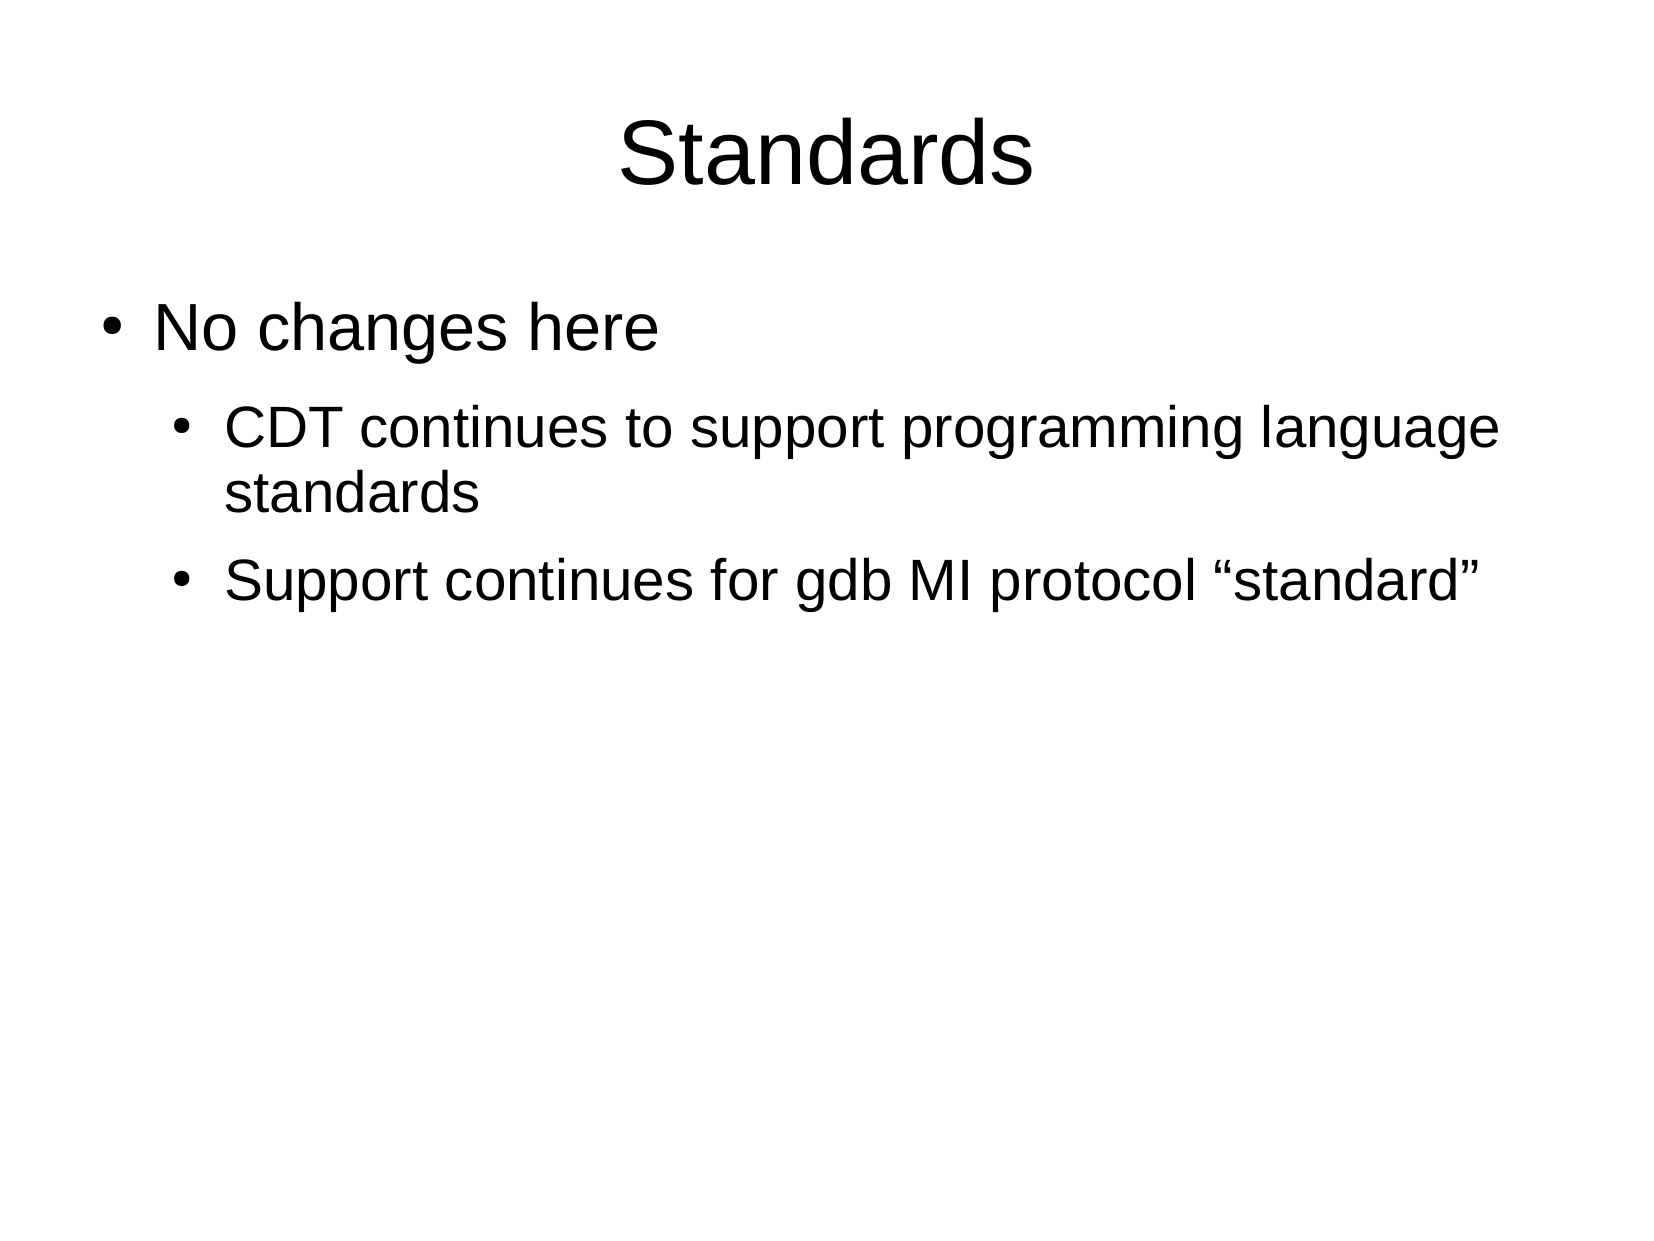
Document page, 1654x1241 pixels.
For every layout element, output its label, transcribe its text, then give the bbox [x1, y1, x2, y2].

title Standards [82, 56, 1571, 250]
list No changes here CDT continues to support programming language standards Support continues for gdb MI protocol “standard” [82, 290, 1571, 1094]
